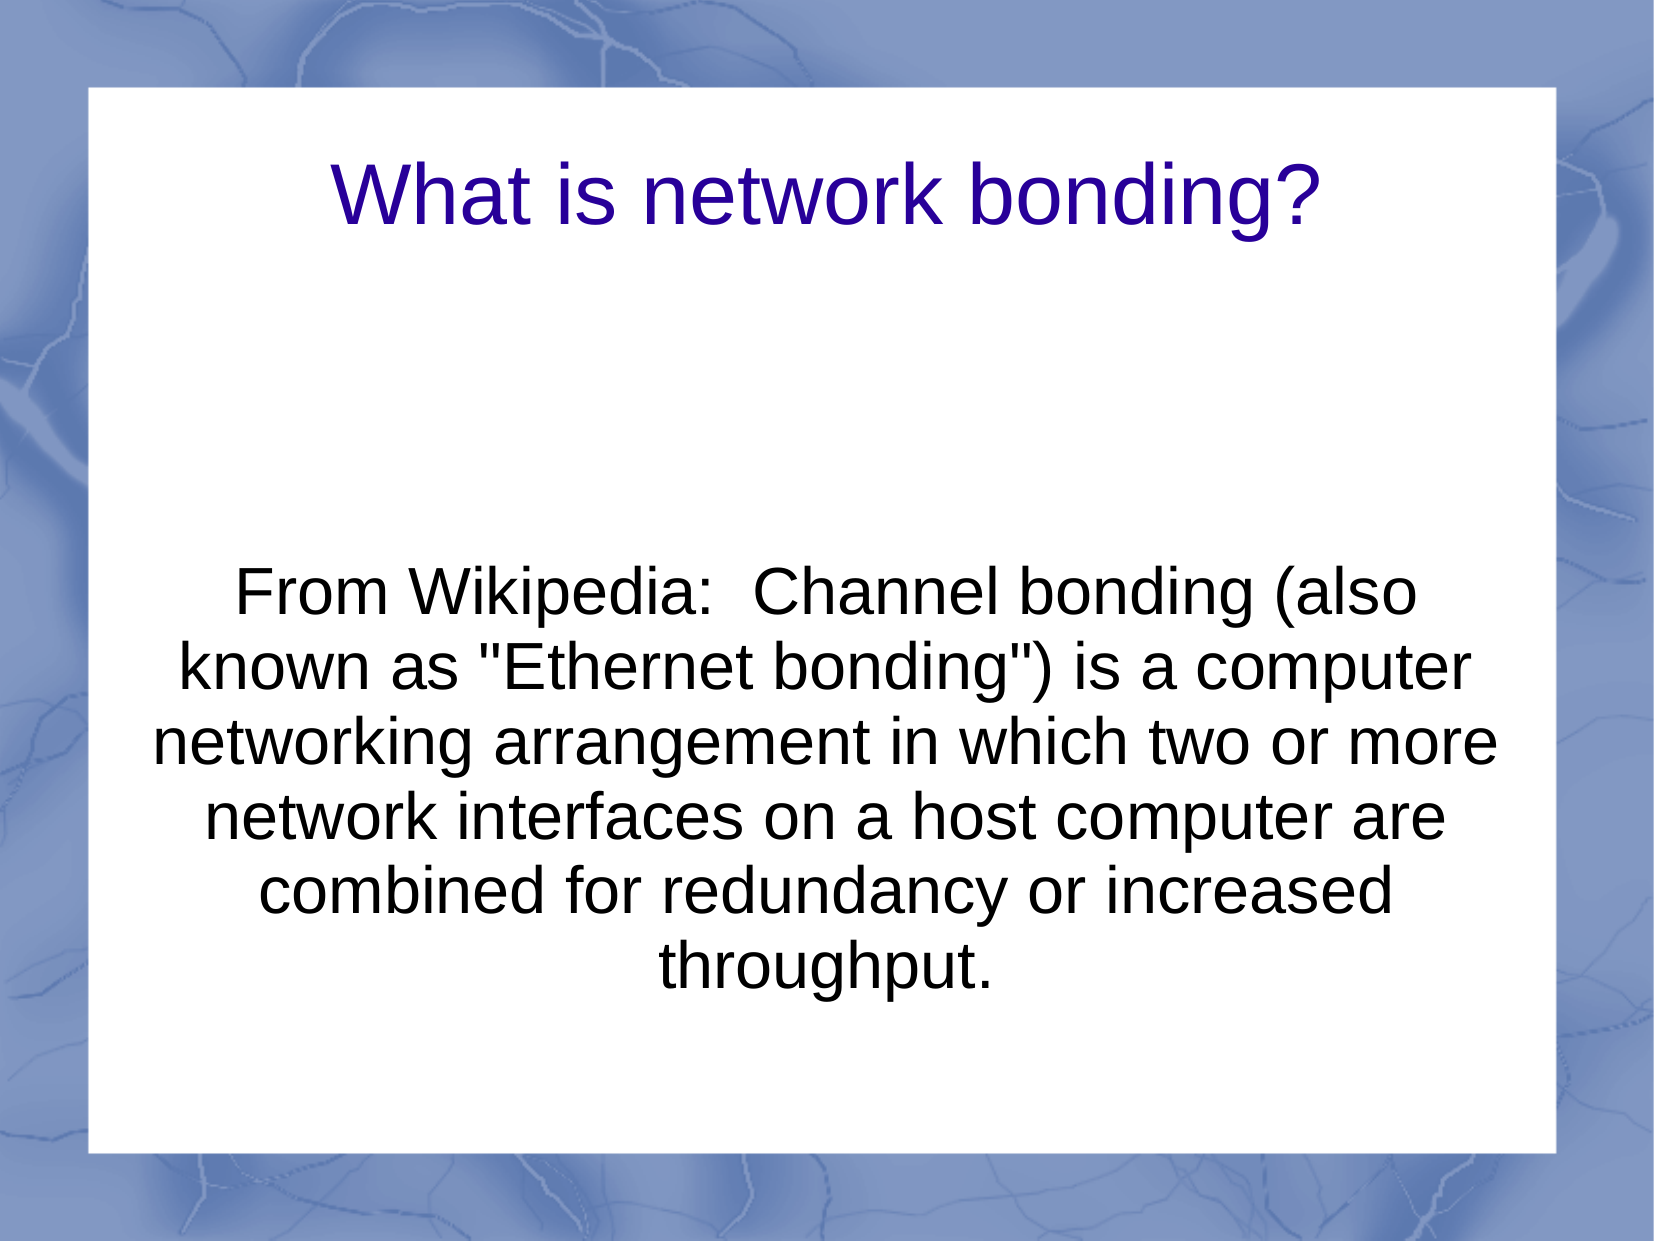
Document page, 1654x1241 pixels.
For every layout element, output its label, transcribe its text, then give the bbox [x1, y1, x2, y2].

subtitle From Wikipedia: Channel bonding (also known as "Ethernet bonding") is a computer networking arrangement in which two or more network interfaces on a host computer are combined for redundancy or increased throughput. [147, 325, 1506, 1232]
picture [0, 0, 1654, 1241]
title What is network bonding? [118, 90, 1536, 298]
